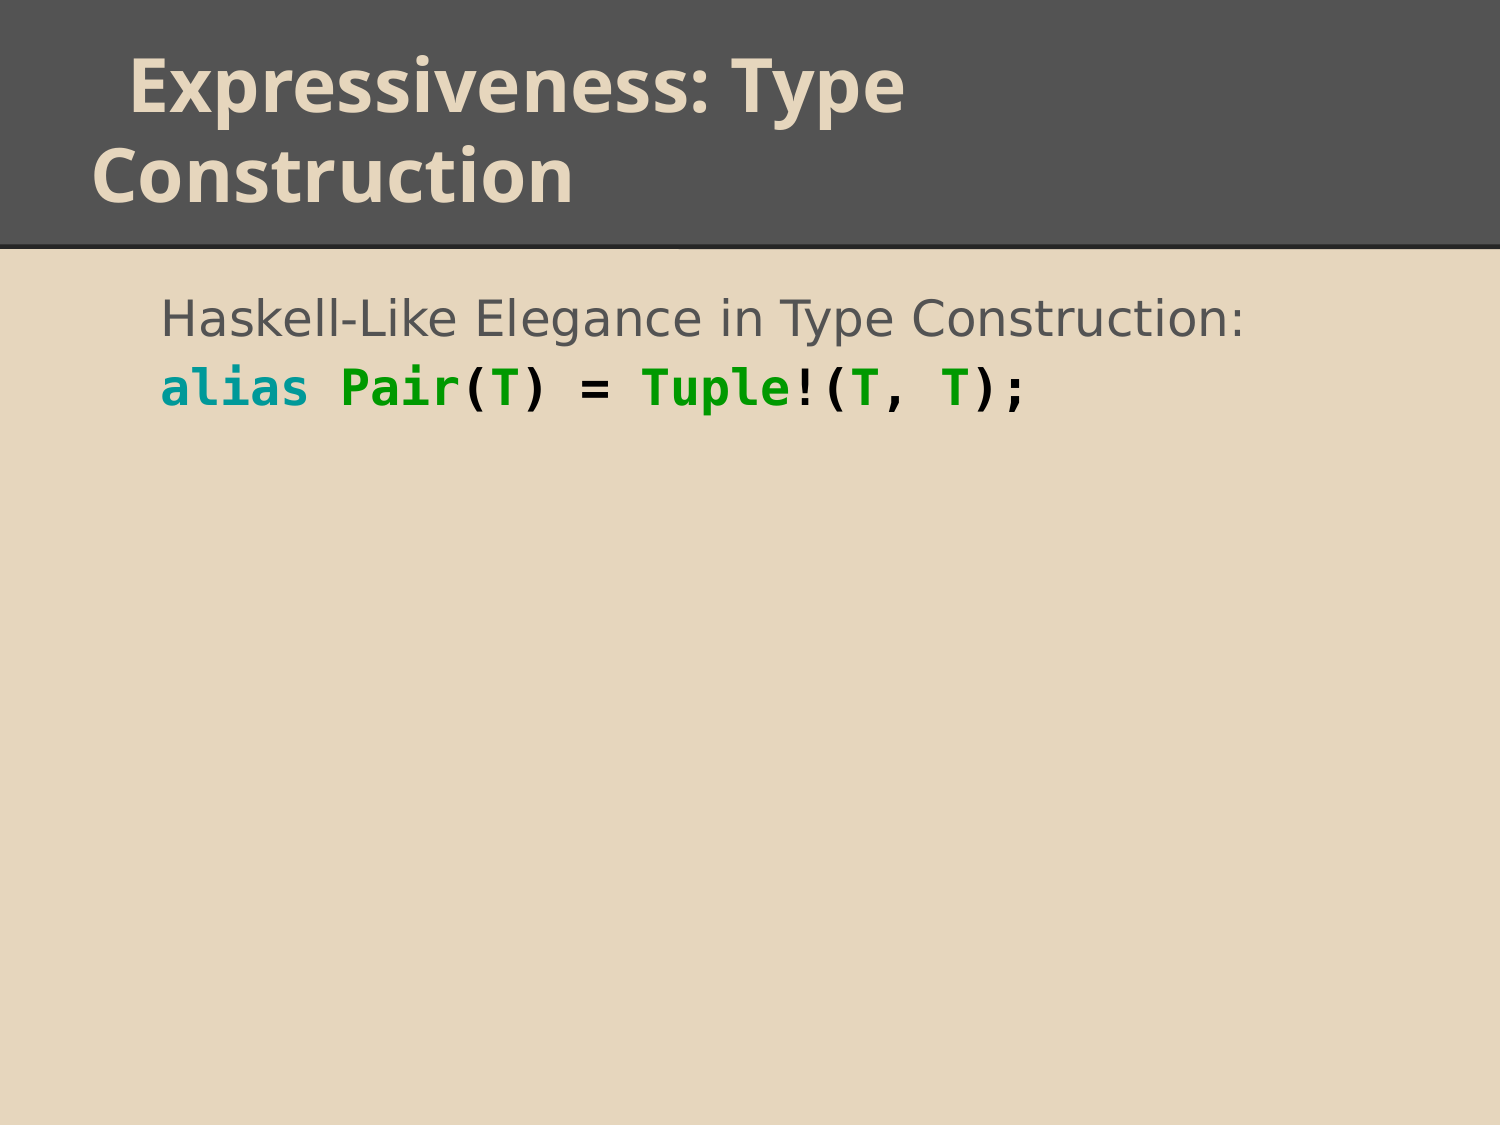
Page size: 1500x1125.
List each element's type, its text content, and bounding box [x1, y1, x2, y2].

title Expressiveness: Type Construction [75, 45, 1425, 233]
list Haskell-Like Elegance in Type Construction: alias Pair(T) = Tuple!(T, T); [75, 262, 1425, 1078]
